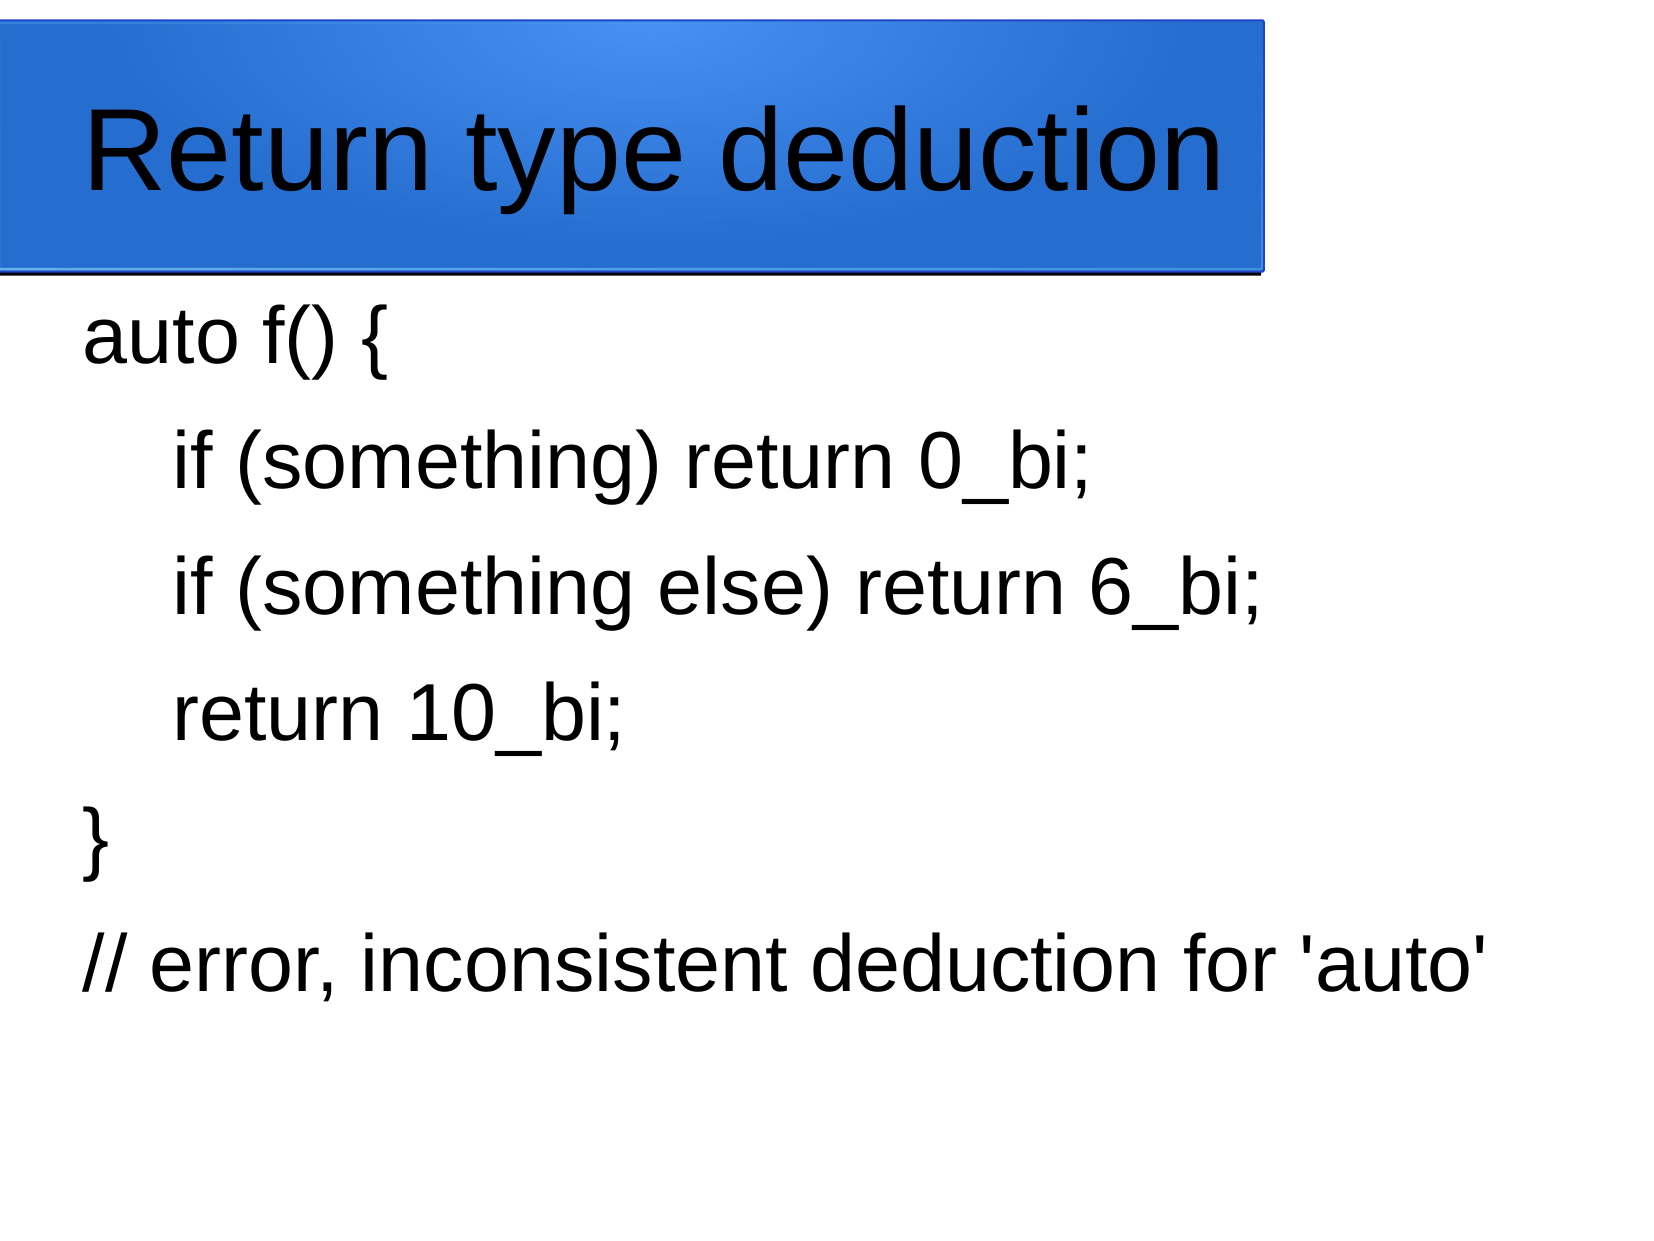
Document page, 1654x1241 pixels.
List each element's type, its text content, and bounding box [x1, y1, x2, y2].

title Return type deduction [82, 47, 1235, 252]
list auto f() { if (something) return 0_bi; if (something else) return 6_bi; return 10_bi; } // error, inconsistent deduction for 'auto' [82, 290, 1571, 1010]
